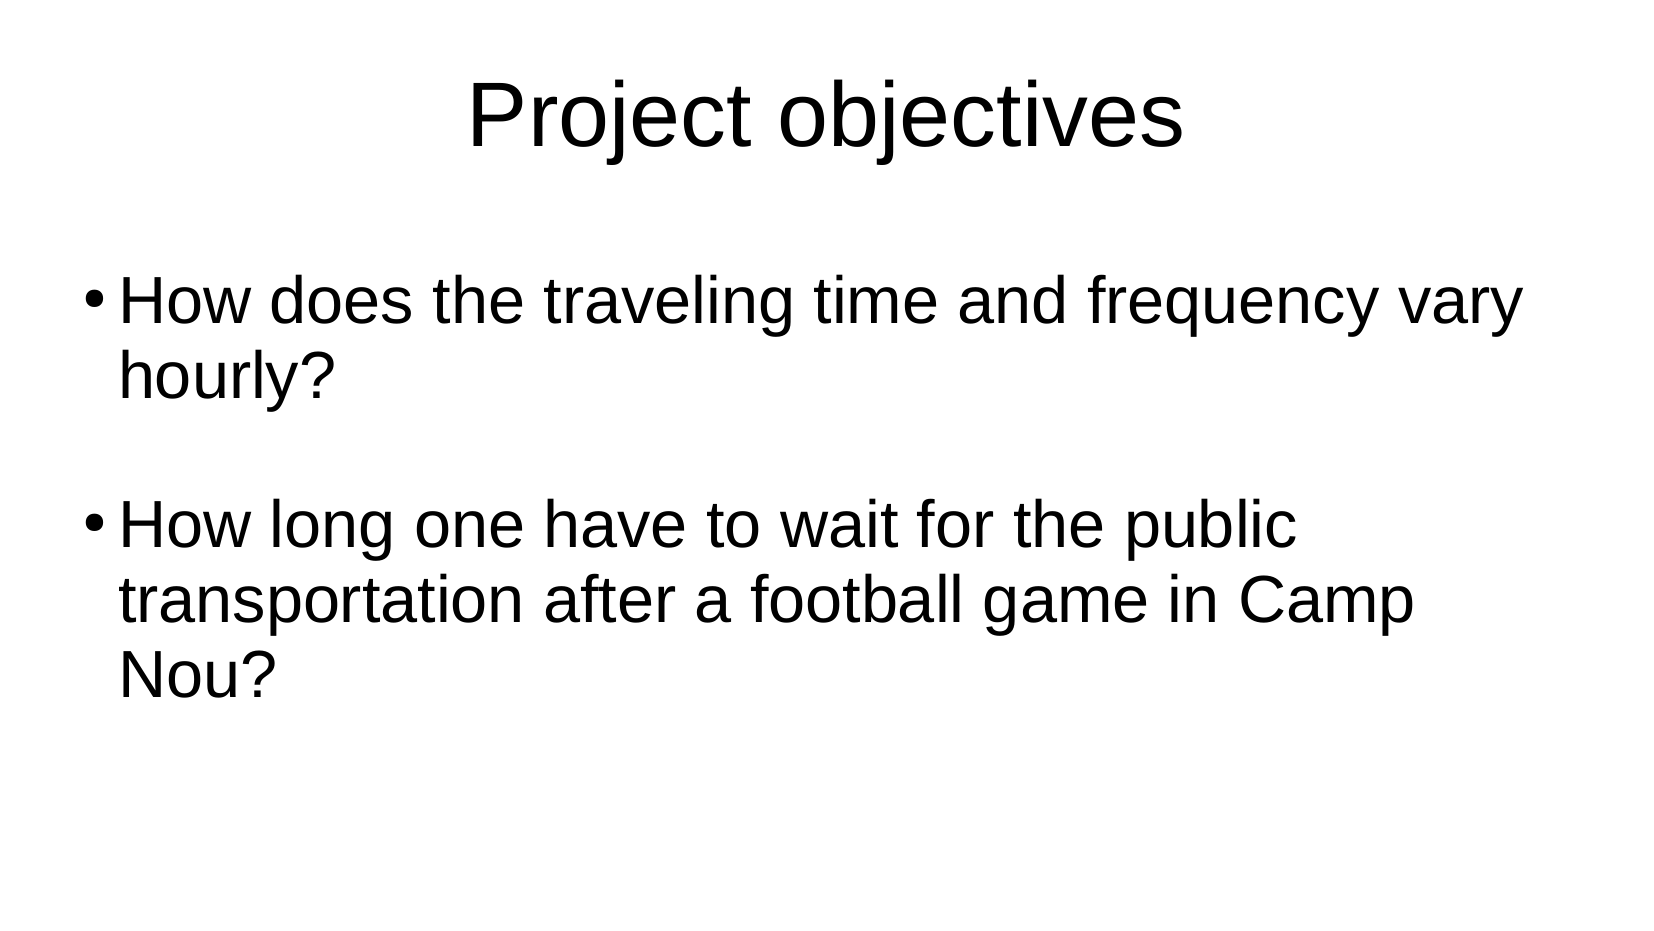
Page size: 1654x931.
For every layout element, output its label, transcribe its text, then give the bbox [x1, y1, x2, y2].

subtitle How does the traveling time and frequency vary hourly? How long one have to wait for the public transportation after a football game in Camp Nou? [82, 113, 1571, 862]
title Project objectives [82, 37, 1571, 113]
